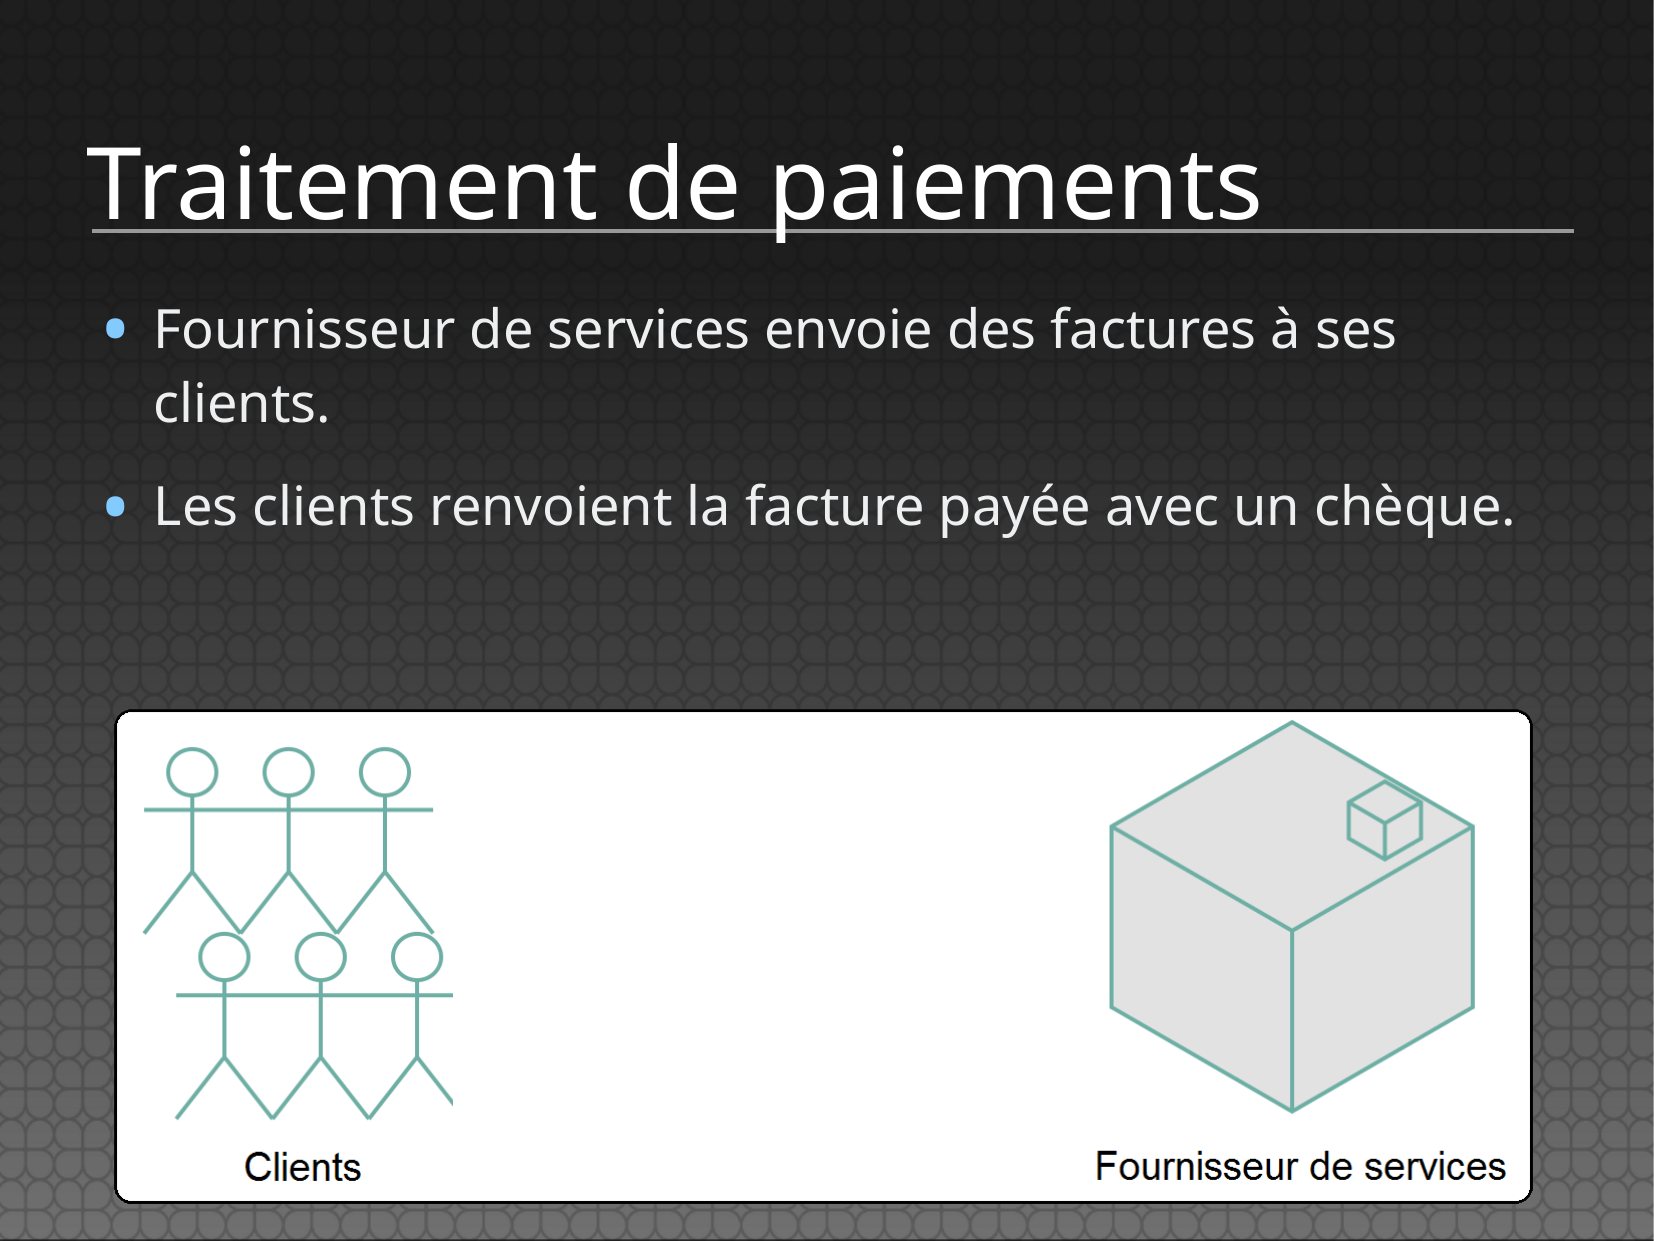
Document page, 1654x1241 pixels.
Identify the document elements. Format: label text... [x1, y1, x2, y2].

picture [0, 0, 1654, 1241]
list Fournisseur de services envoie des factures à ses clients. Les clients renvoient la facture payée avec un chèque. [82, 290, 1571, 525]
title Traitement de paiements [86, 112, 1576, 249]
